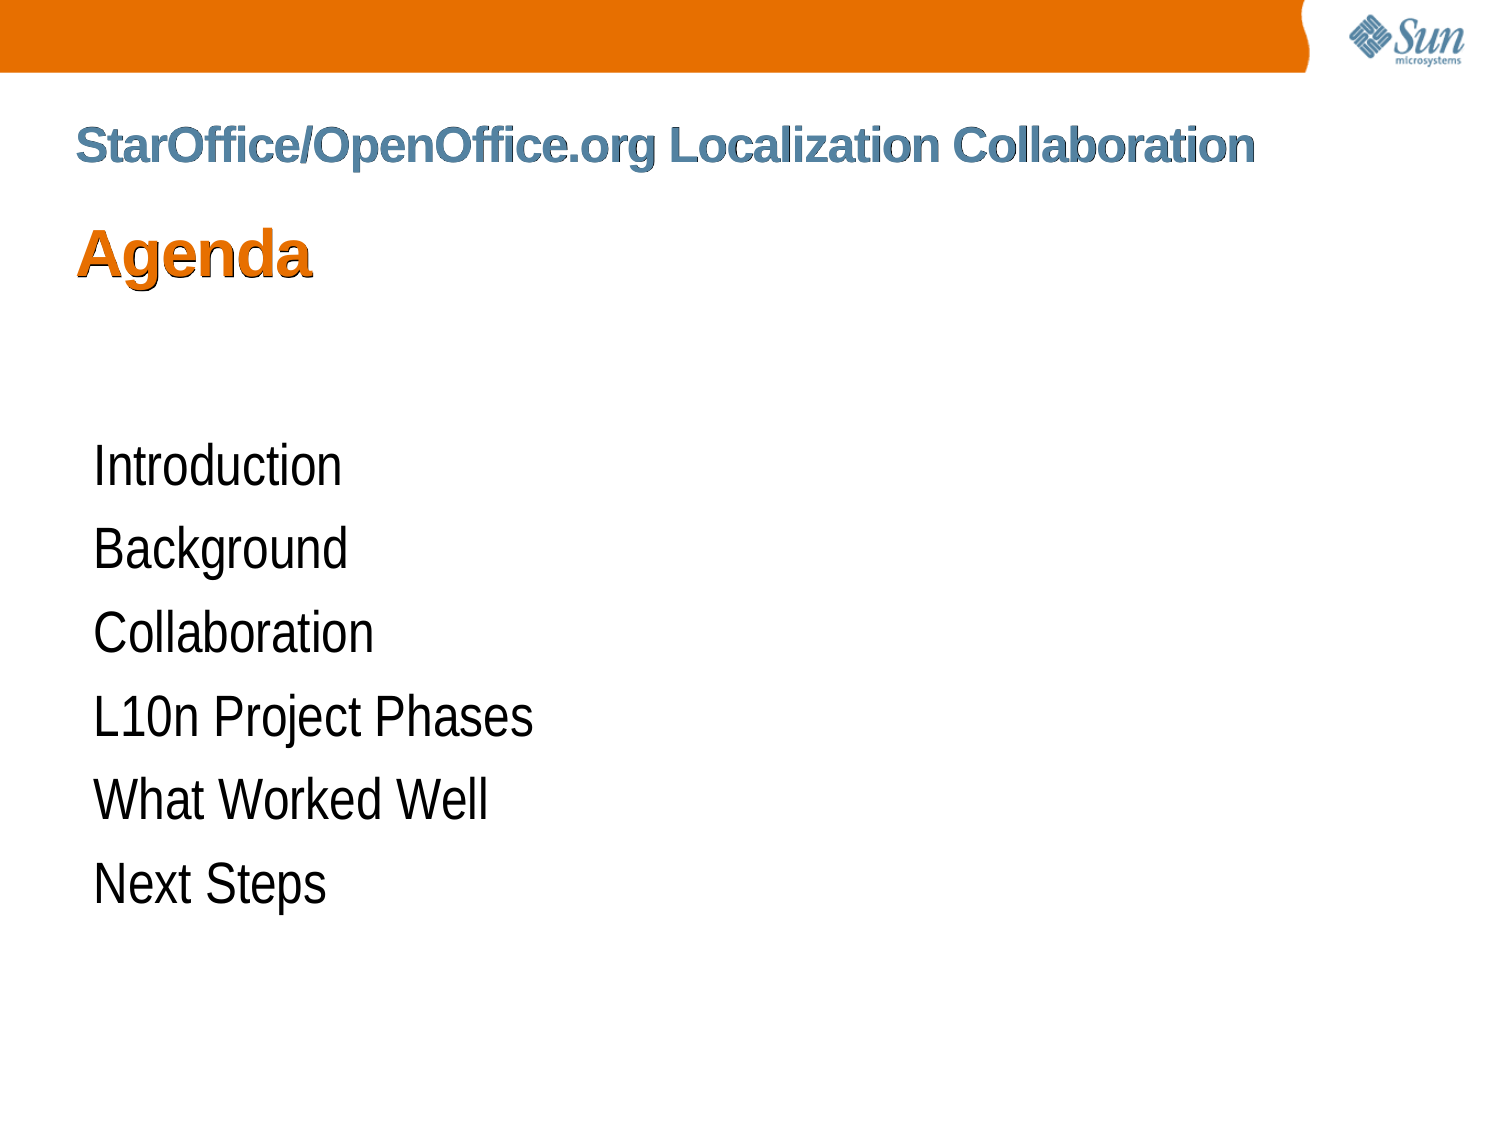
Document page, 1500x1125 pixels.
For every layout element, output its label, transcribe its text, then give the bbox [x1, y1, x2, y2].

title StarOffice/OpenOffice.org Localization Collaboration Agenda [75, 122, 1438, 346]
picture [0, 0, 1500, 75]
list Introduction Background Collaboration L10n Project Phases What Worked Well Next Steps [74, 346, 1444, 1026]
